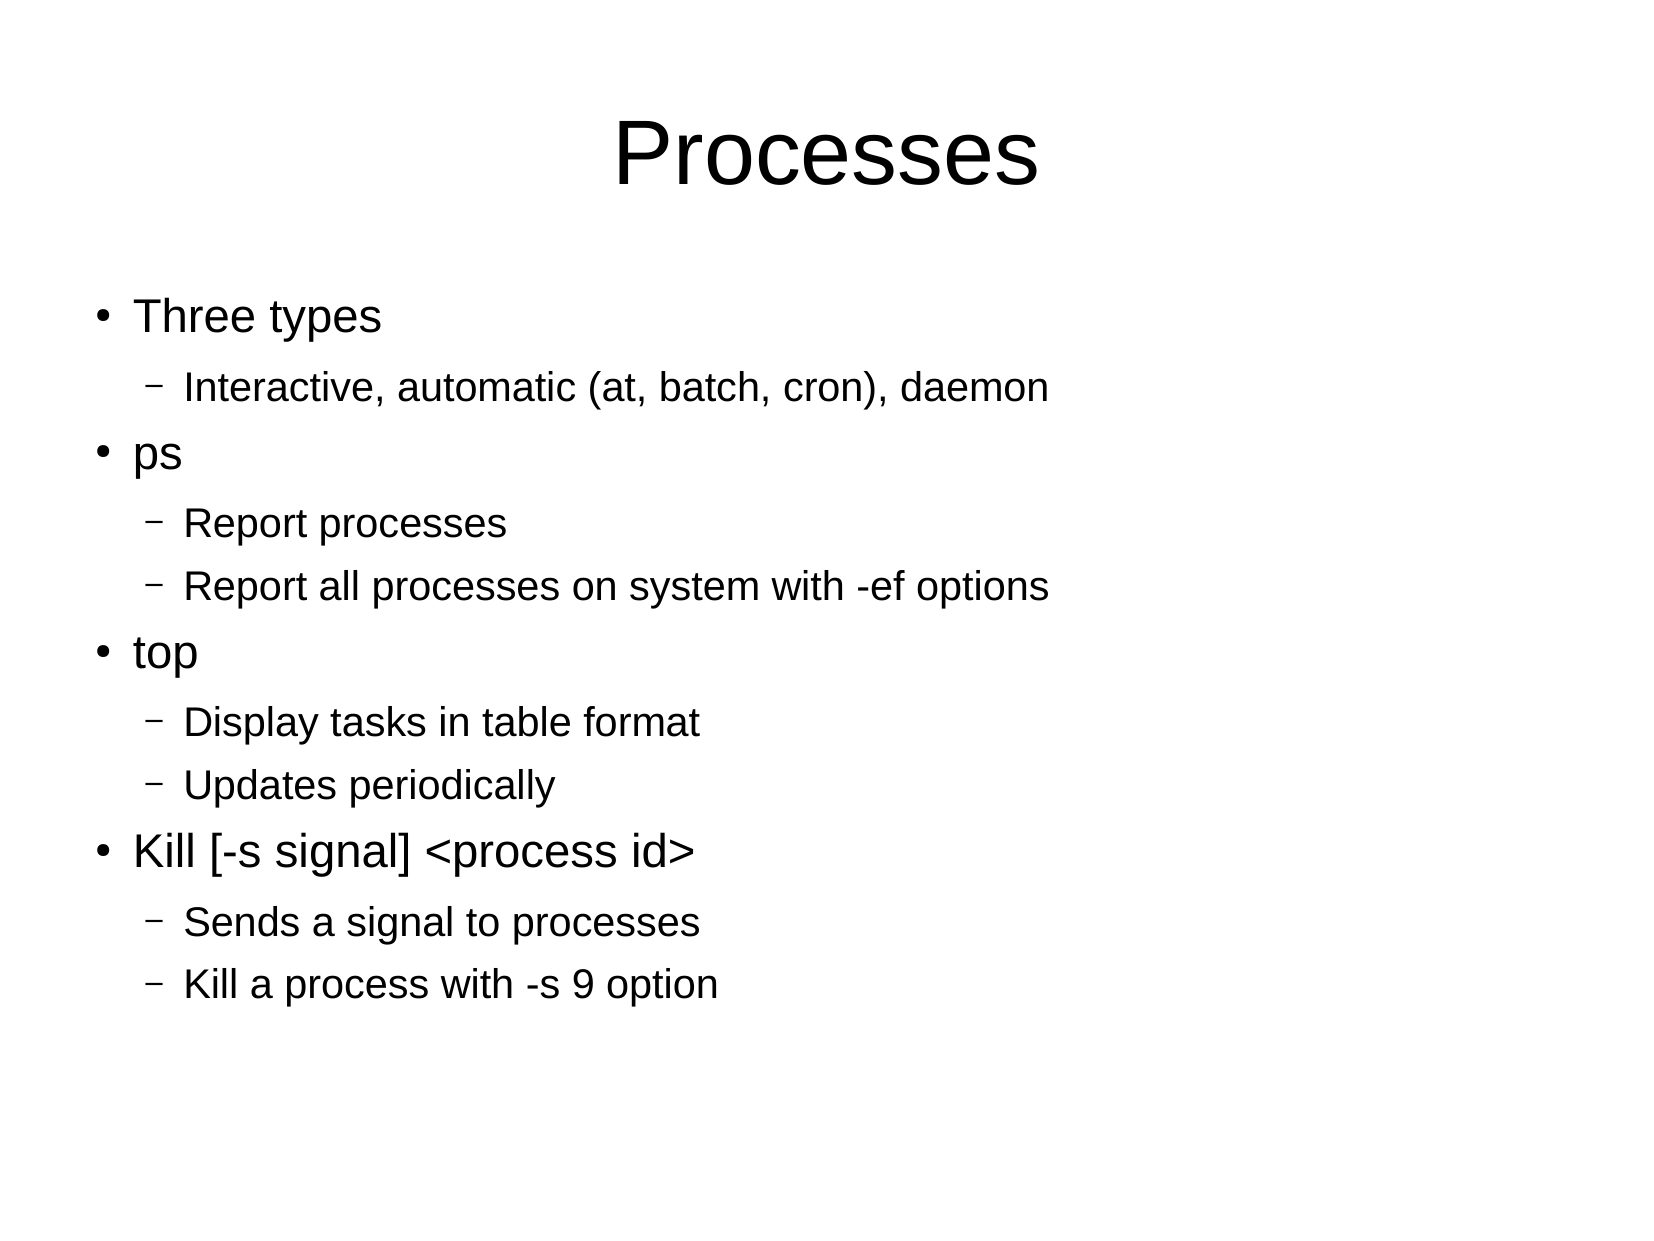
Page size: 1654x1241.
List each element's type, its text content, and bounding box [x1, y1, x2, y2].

title Processes [82, 49, 1571, 257]
list Three types Interactive, automatic (at, batch, cron), daemon ps Report processes Report all processes on system with -ef options top Display tasks in table format Updates periodically Kill [-s signal] <process id> Sends a signal to processes Kill a process with -s 9 option [82, 290, 1571, 1010]
